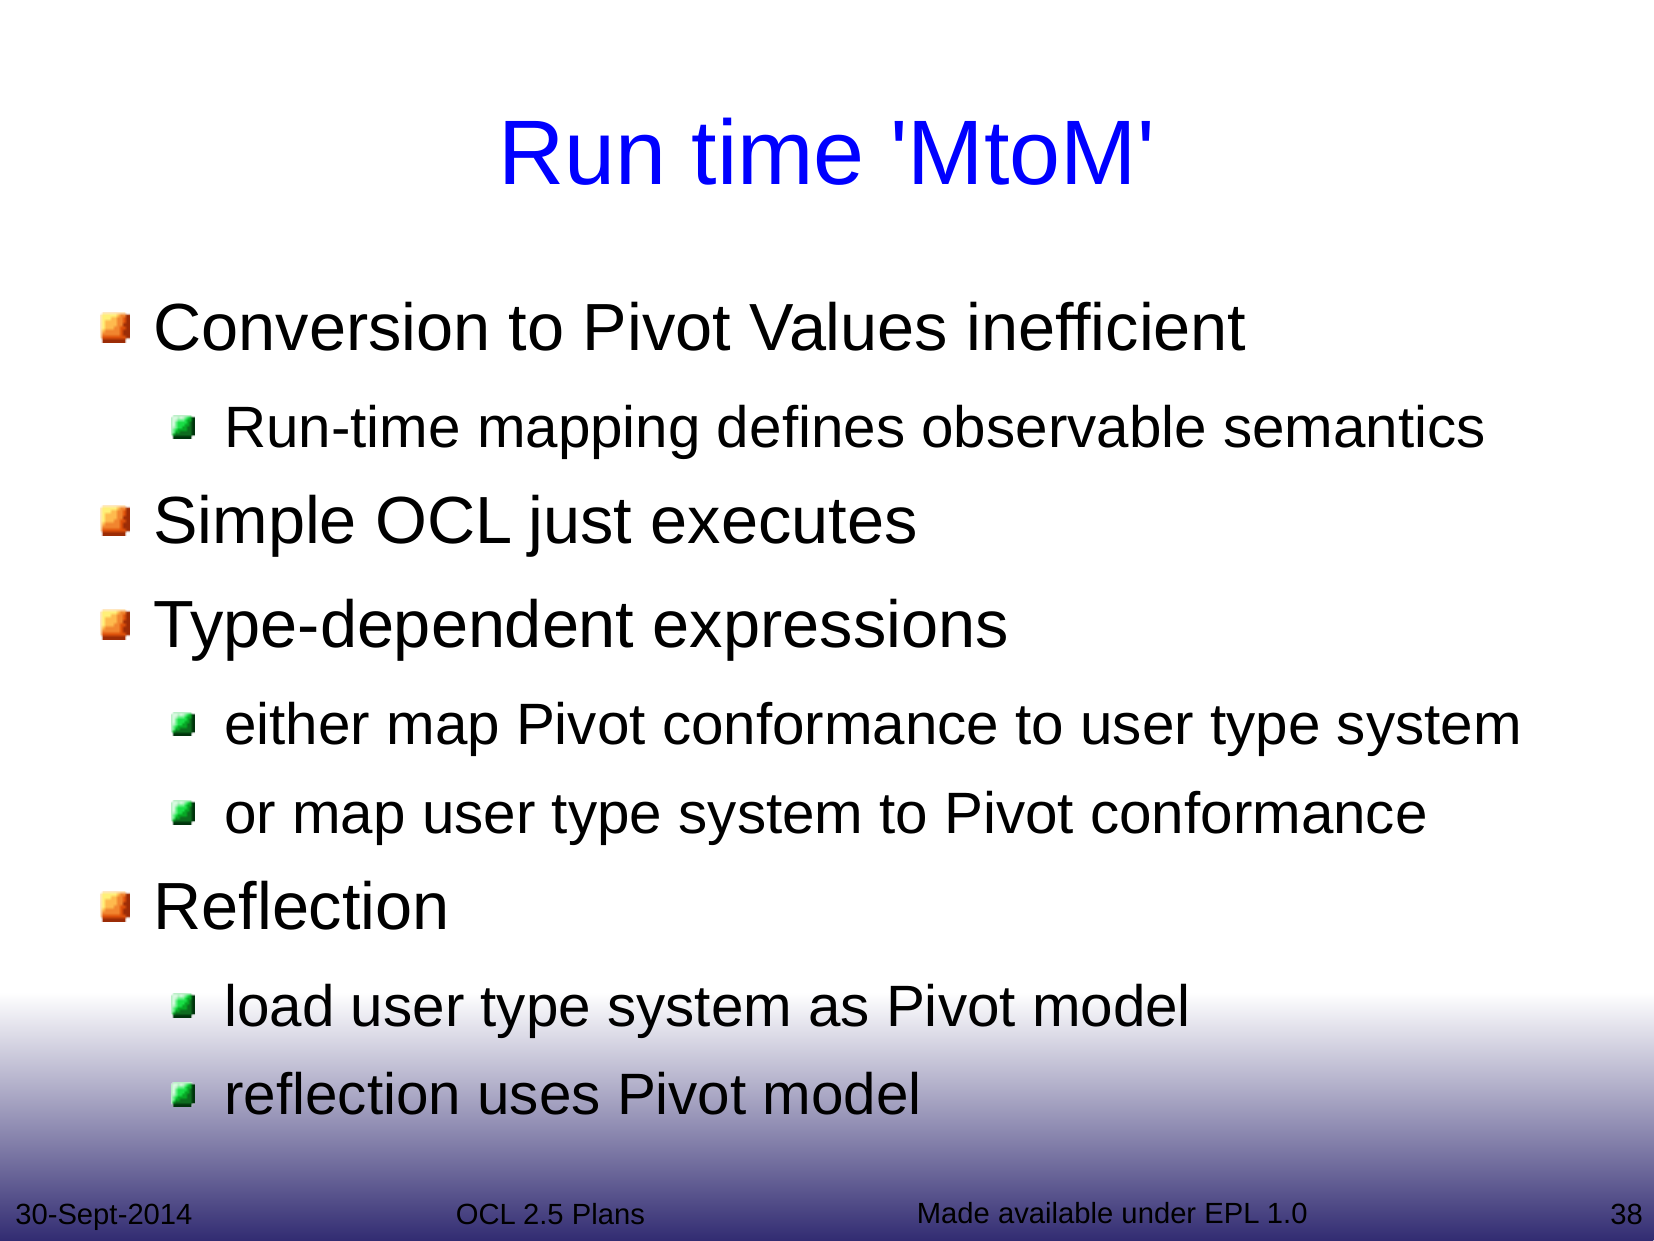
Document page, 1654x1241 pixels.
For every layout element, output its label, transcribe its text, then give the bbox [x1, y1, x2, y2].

list Conversion to Pivot Values inefficient Run-time mapping defines observable semantics Simple OCL just executes Type-dependent expressions either map Pivot conformance to user type system or map user type system to Pivot conformance Reflection load user type system as Pivot model reflection uses Pivot model [82, 290, 1571, 1126]
title Run time 'MtoM' [82, 49, 1571, 257]
